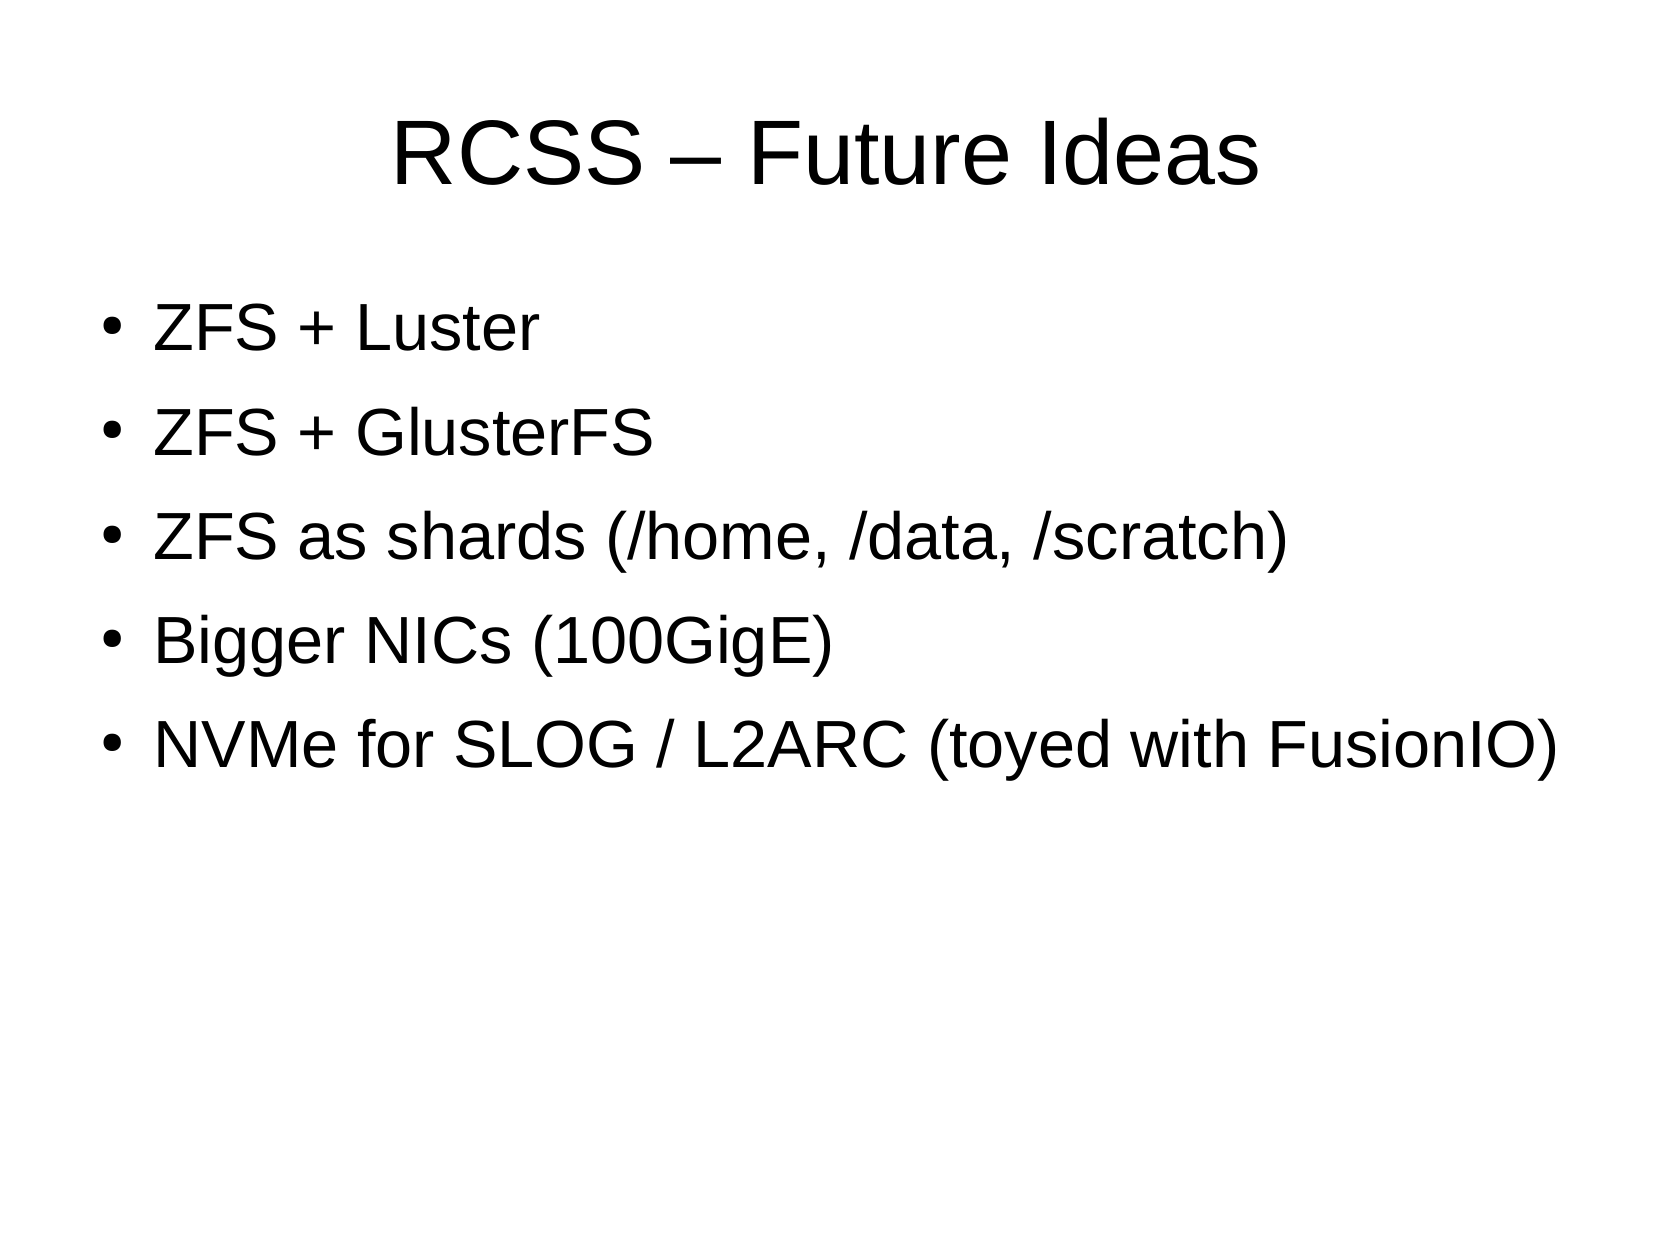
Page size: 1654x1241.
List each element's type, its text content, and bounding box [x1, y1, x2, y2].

list ZFS + Luster ZFS + GlusterFS ZFS as shards (/home, /data, /scratch) Bigger NICs (100GigE) NVMe for SLOG / L2ARC (toyed with FusionIO) [82, 290, 1571, 1010]
title RCSS – Future Ideas [82, 49, 1571, 257]
